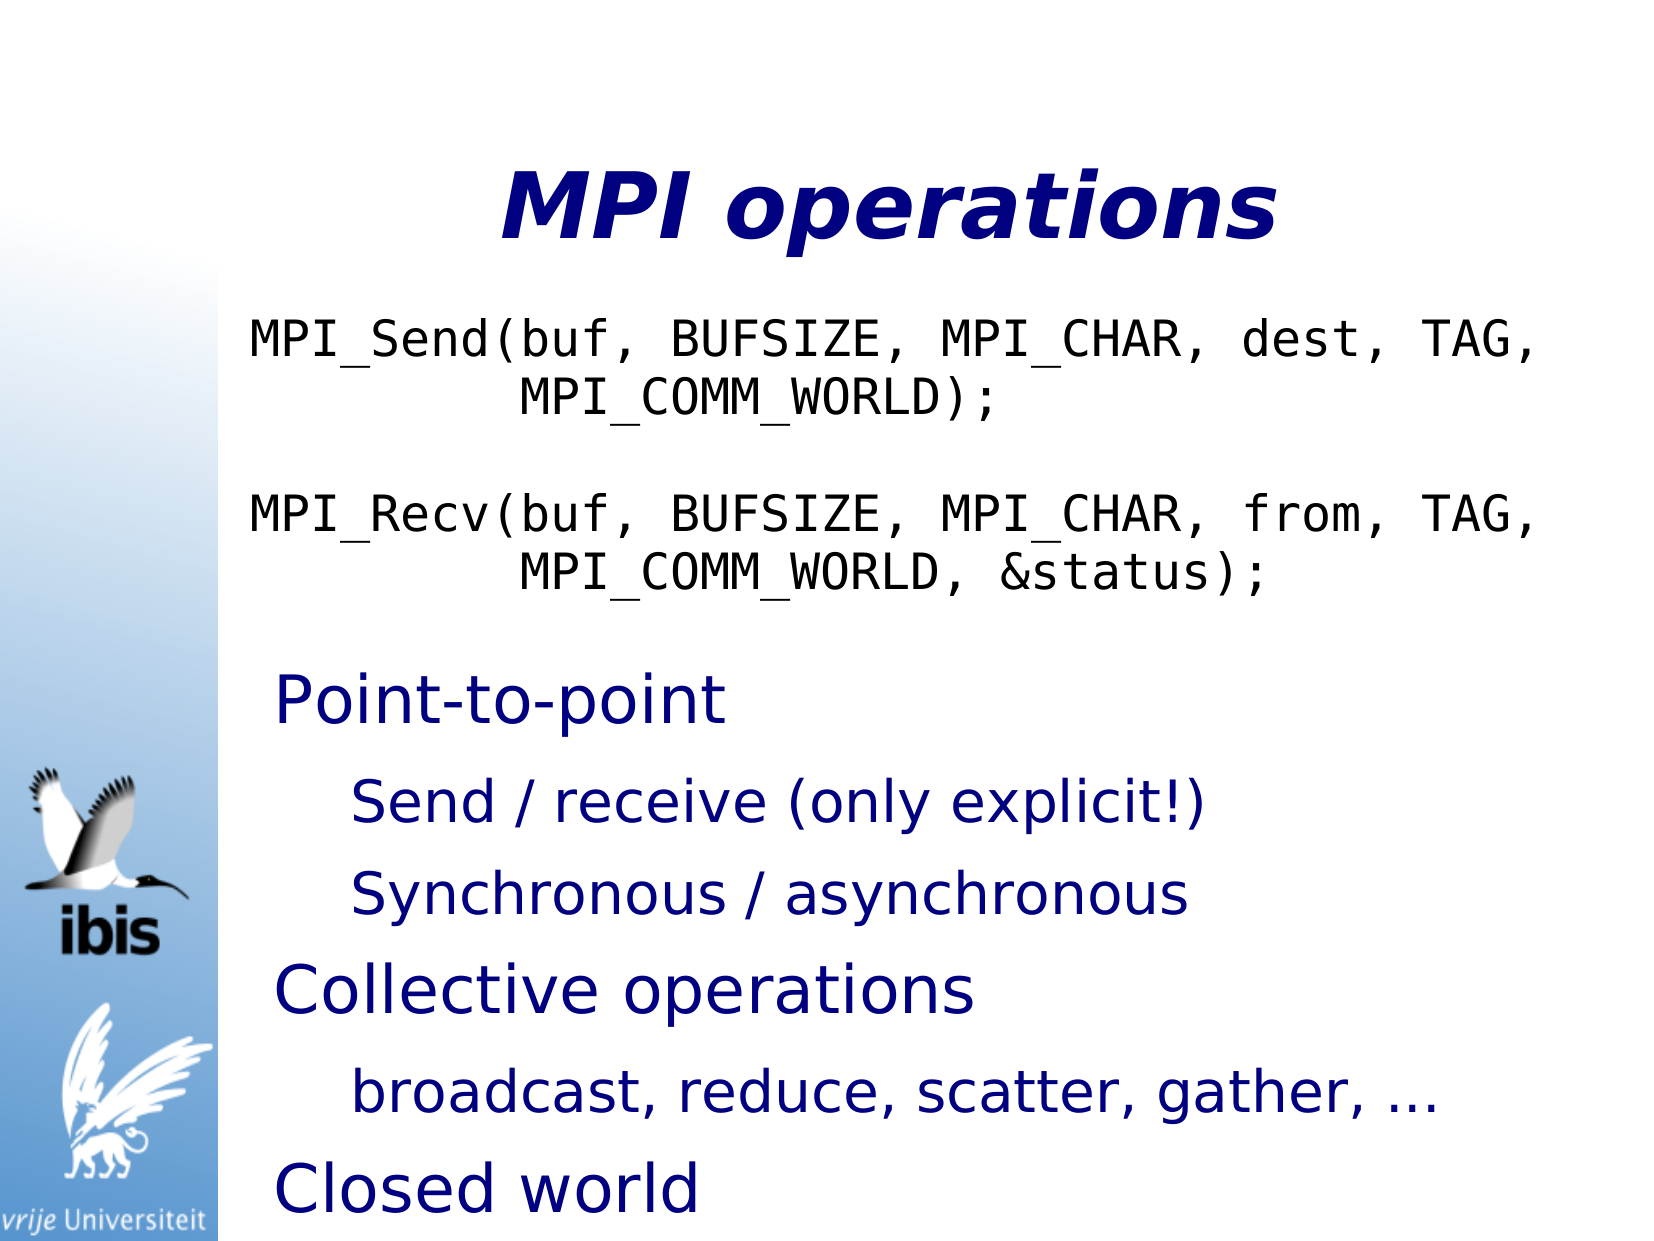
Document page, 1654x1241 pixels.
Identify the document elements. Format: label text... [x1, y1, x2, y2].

text_box MPI_Send(buf, BUFSIZE, MPI_CHAR, dest, TAG, MPI_COMM_WORLD); MPI_Recv(buf, BUFSIZE, MPI_CHAR, from, TAG, MPI_COMM_WORLD, &status); [250, 310, 1577, 602]
list Point-to-point Send / receive (only explicit!) Synchronous / asynchronous Collective operations broadcast, reduce, scatter, gather, ... Closed world [256, 661, 1654, 1241]
title MPI operations [248, 102, 1534, 310]
picture [0, 0, 218, 1241]
